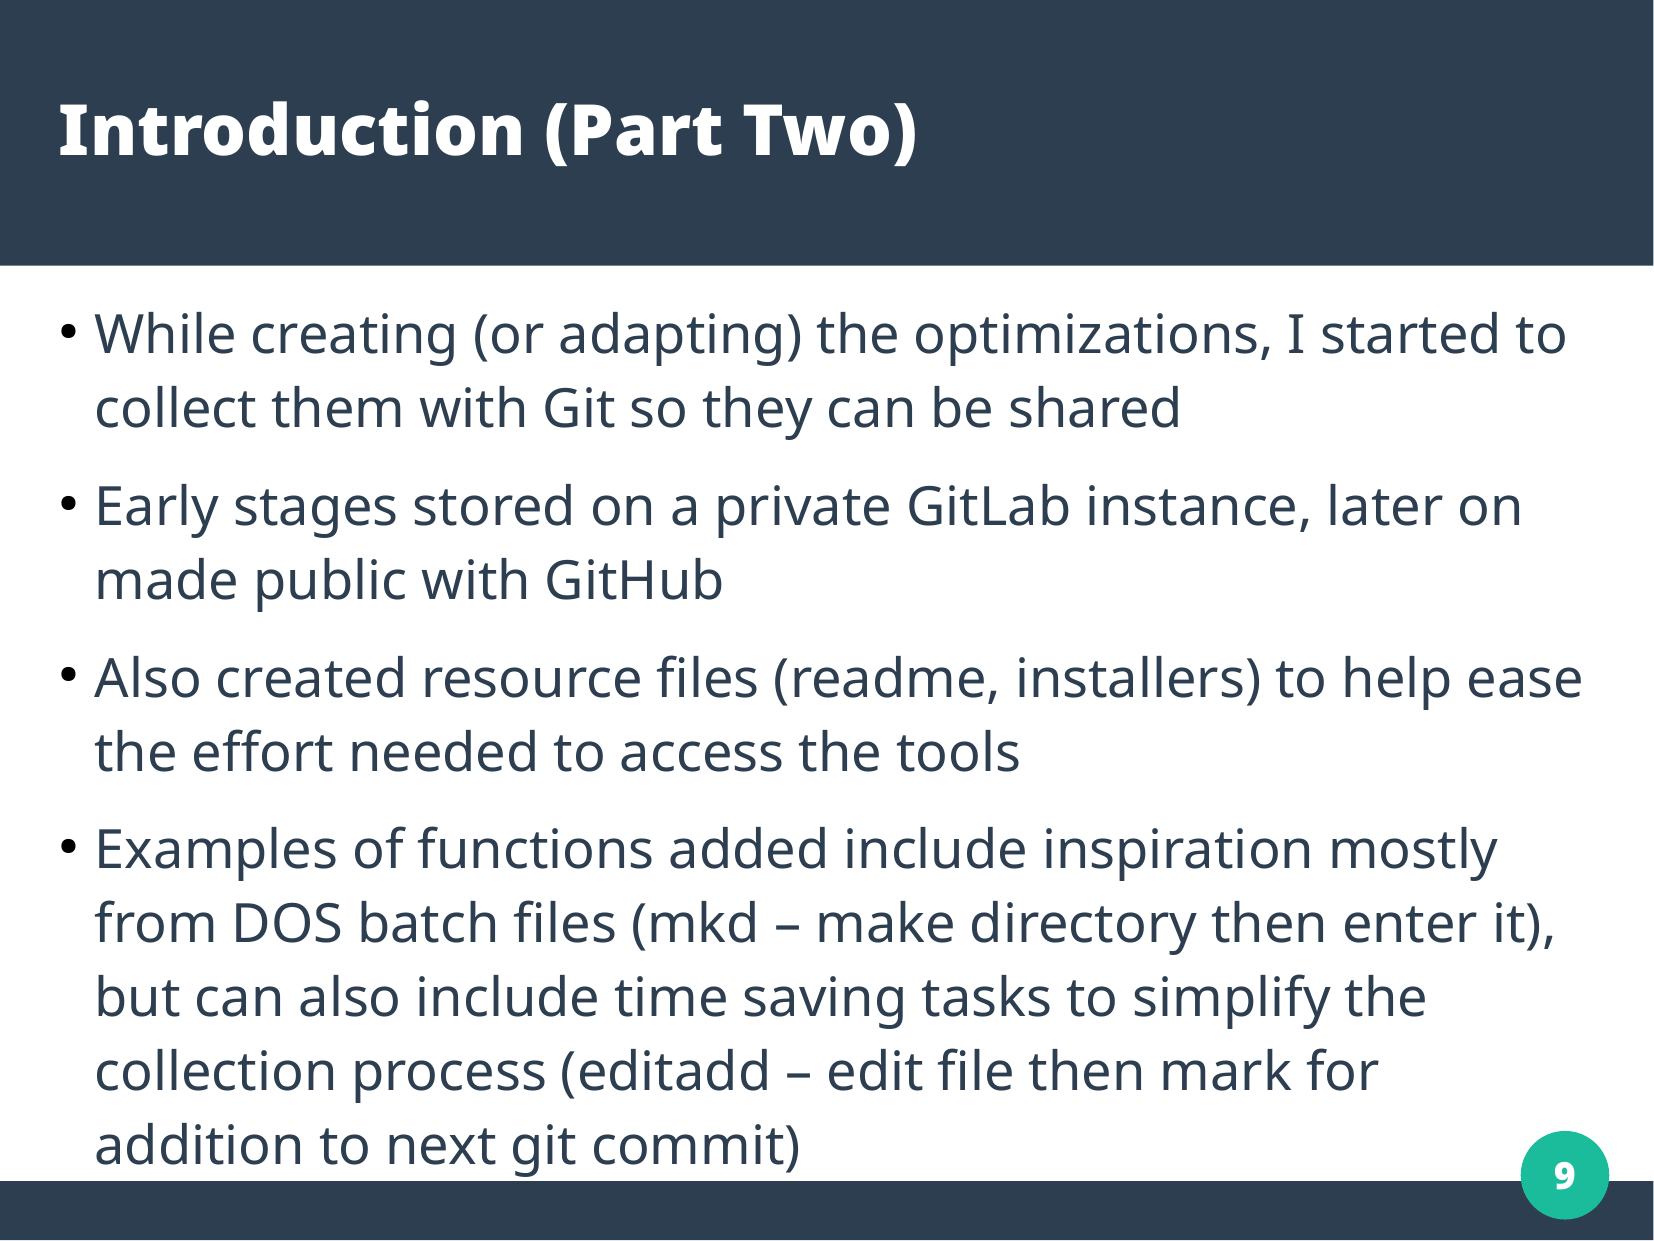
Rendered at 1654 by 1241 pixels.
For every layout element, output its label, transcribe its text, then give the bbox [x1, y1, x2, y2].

subtitle While creating (or adapting) the optimizations, I started to collect them with Git so they can be shared Early stages stored on a private GitLab instance, later on made public with GitHub Also created resource files (readme, installers) to help ease the effort needed to access the tools Examples of functions added include inspiration mostly from DOS batch files (mkd – make directory then enter it), but can also include time saving tasks to simplify the collection process (editadd – edit file then mark for addition to next git commit) [59, 324, 1595, 1152]
title Introduction (Part Two) [59, 49, 1595, 207]
